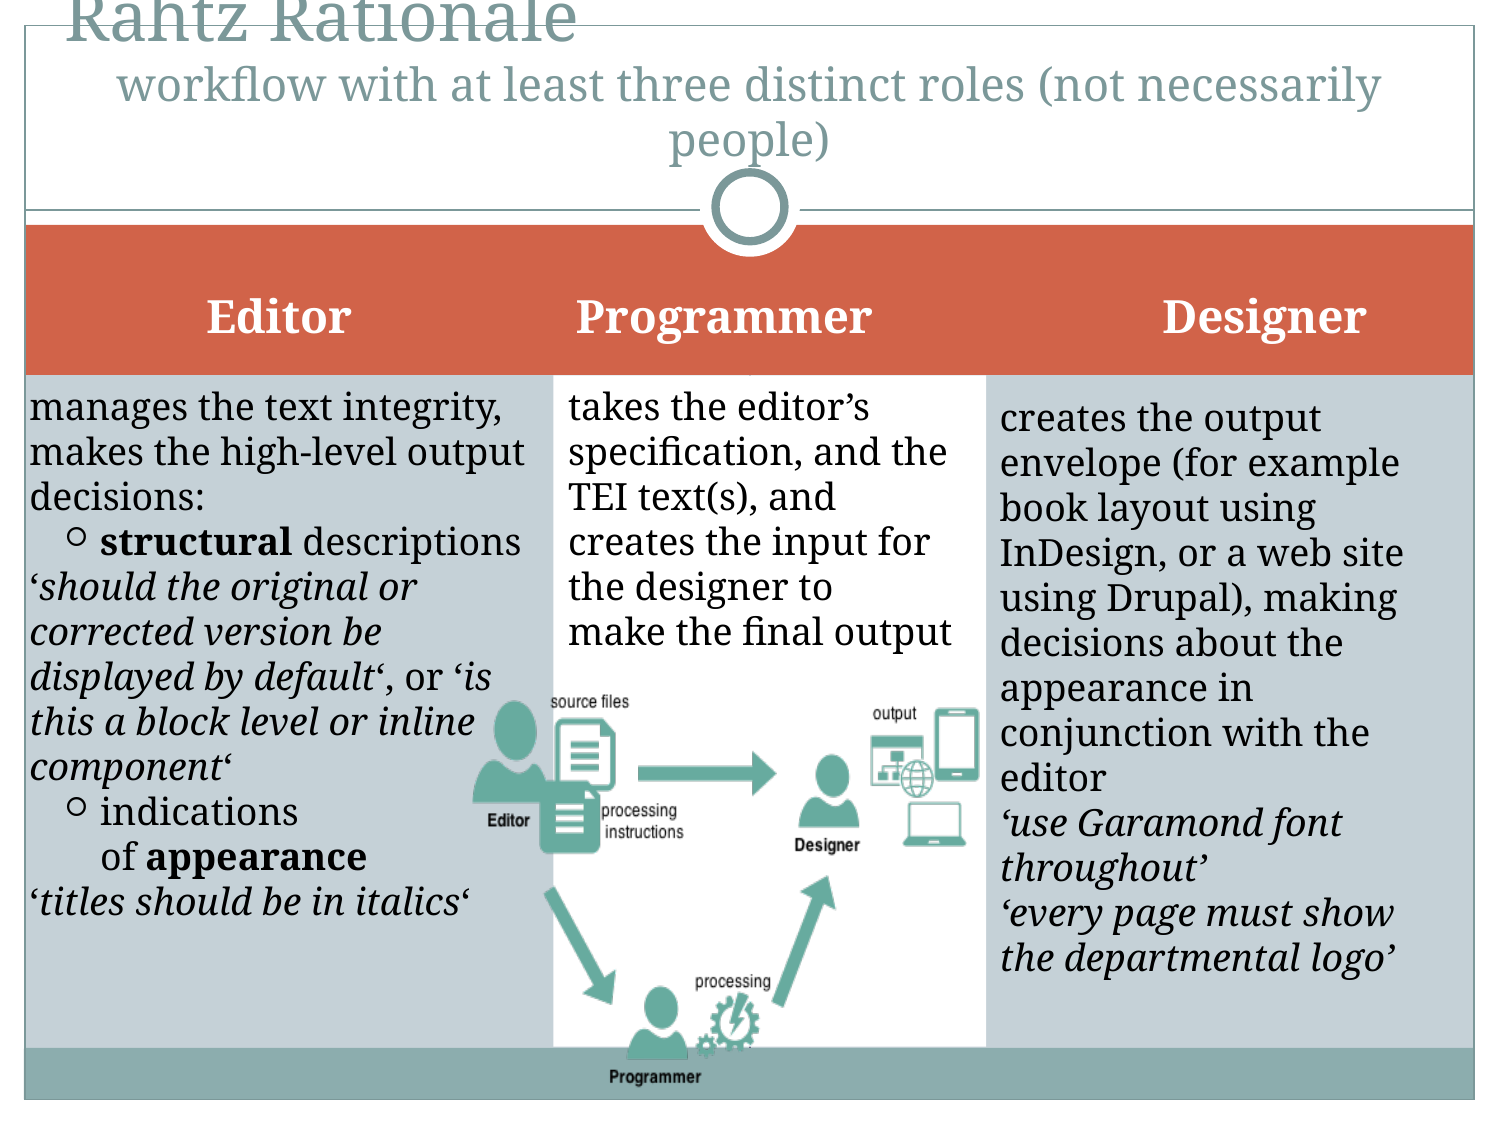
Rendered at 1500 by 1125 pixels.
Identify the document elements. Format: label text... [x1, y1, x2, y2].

text_box manages the text integrity, makes the high-level output decisions: structural descriptions ‘should the original or corrected version be displayed by default‘, or ‘is this a block level or inline component‘ indications of appearance ‘titles should be in italics‘ [29, 375, 538, 1032]
text_box Programmer [561, 255, 930, 375]
text_box Designer [1080, 255, 1449, 376]
text_box takes the editor’s specification, and the TEI text(s), and creates the input for the designer to make the final output [553, 375, 987, 1047]
picture [472, 689, 981, 1099]
text_box Rahtz Rationale workflow with at least three distinct roles (not necessarily people) [49, 48, 1450, 173]
text_box creates the output envelope (for example book layout using InDesign, or a web site using Drupal), making decisions about the appearance in conjunction with the editor ‘use Garamond font throughout’ ‘every page must show the departmental logo’ [992, 386, 1441, 1047]
text_box Editor [100, 255, 459, 375]
